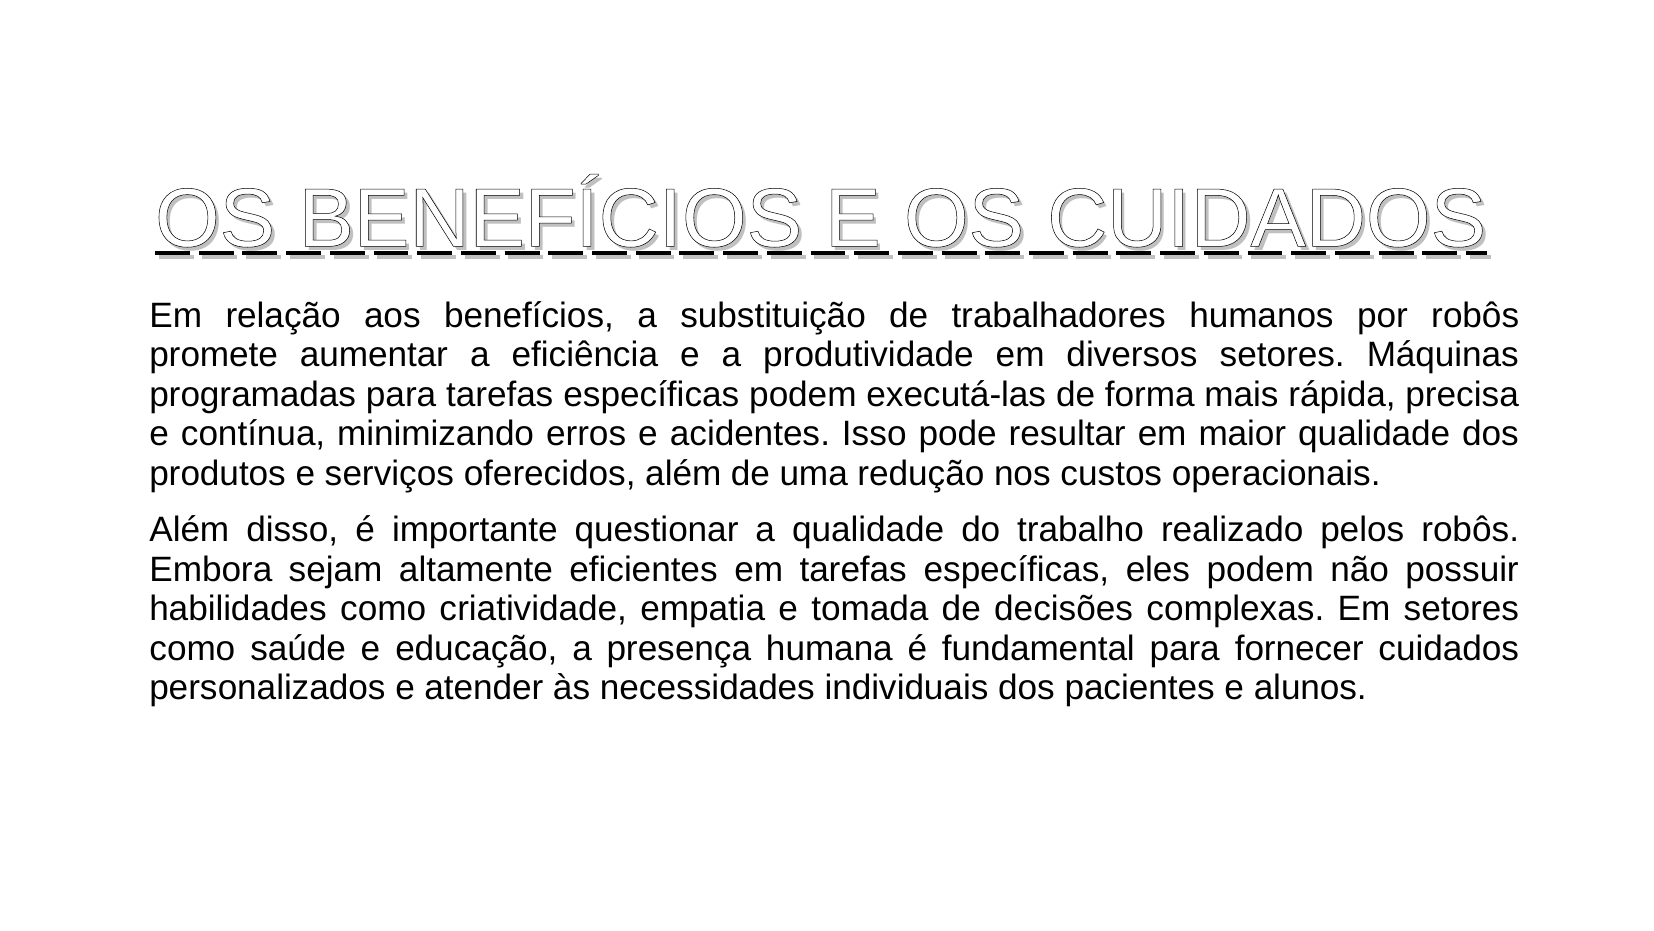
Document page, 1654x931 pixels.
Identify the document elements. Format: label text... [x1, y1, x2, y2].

title OS benefícios e os cuidados [76, 140, 1565, 296]
list Em relação aos benefícios, a substituição de trabalhadores humanos por robôs promete aumentar a eficiência e a produtividade em diversos setores. Máquinas programadas para tarefas específicas podem executá-las de forma mais rápida, precisa e contínua, minimizando erros e acidentes. Isso pode resultar em maior qualidade dos produtos e serviços oferecidos, além de uma redução nos custos operacionais. Além disso, é importante questionar a qualidade do trabalho realizado pelos robôs. Embora sejam altamente eficientes em tarefas específicas, eles podem não possuir habilidades como criatividade, empatia e tomada de decisões complexas. Em setores como saúde e educação, a presença humana é fundamental para fornecer cuidados personalizados e atender às necessidades individuais dos pacientes e alunos. [82, 295, 1571, 709]
